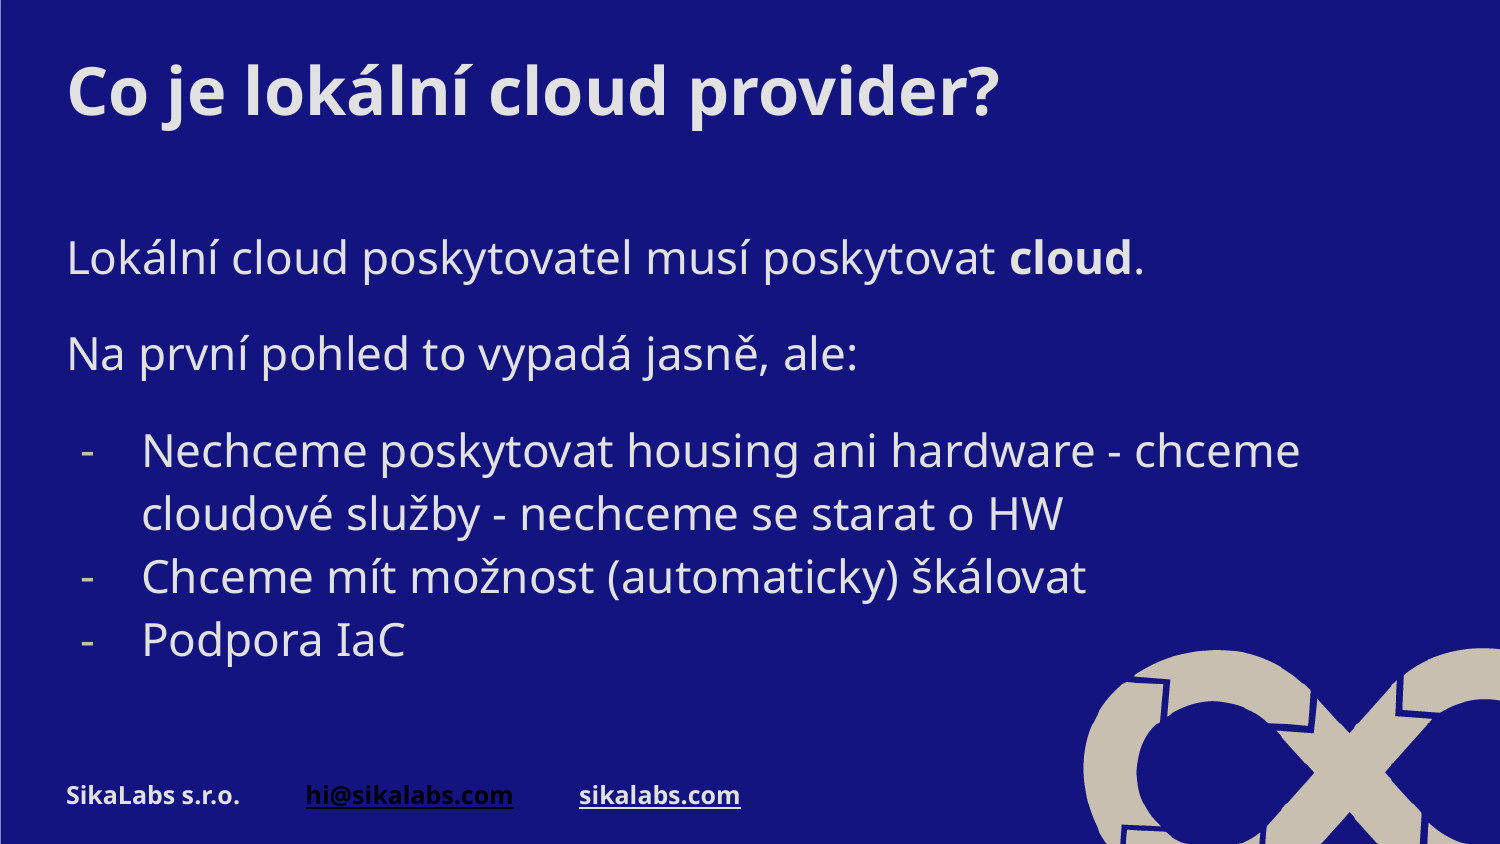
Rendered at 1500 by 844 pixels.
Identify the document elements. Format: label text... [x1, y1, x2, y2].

picture [0, 0, 1500, 844]
title Co je lokální cloud provider? [51, 33, 1449, 128]
list Lokální cloud poskytovatel musí poskytovat cloud. Na první pohled to vypadá jasně, ale: Nechceme poskytovat housing ani hardware - chceme cloudové služby - nechceme se starat o HW Chceme mít možnost (automaticky) škálovat Podpora IaC [51, 205, 1437, 688]
